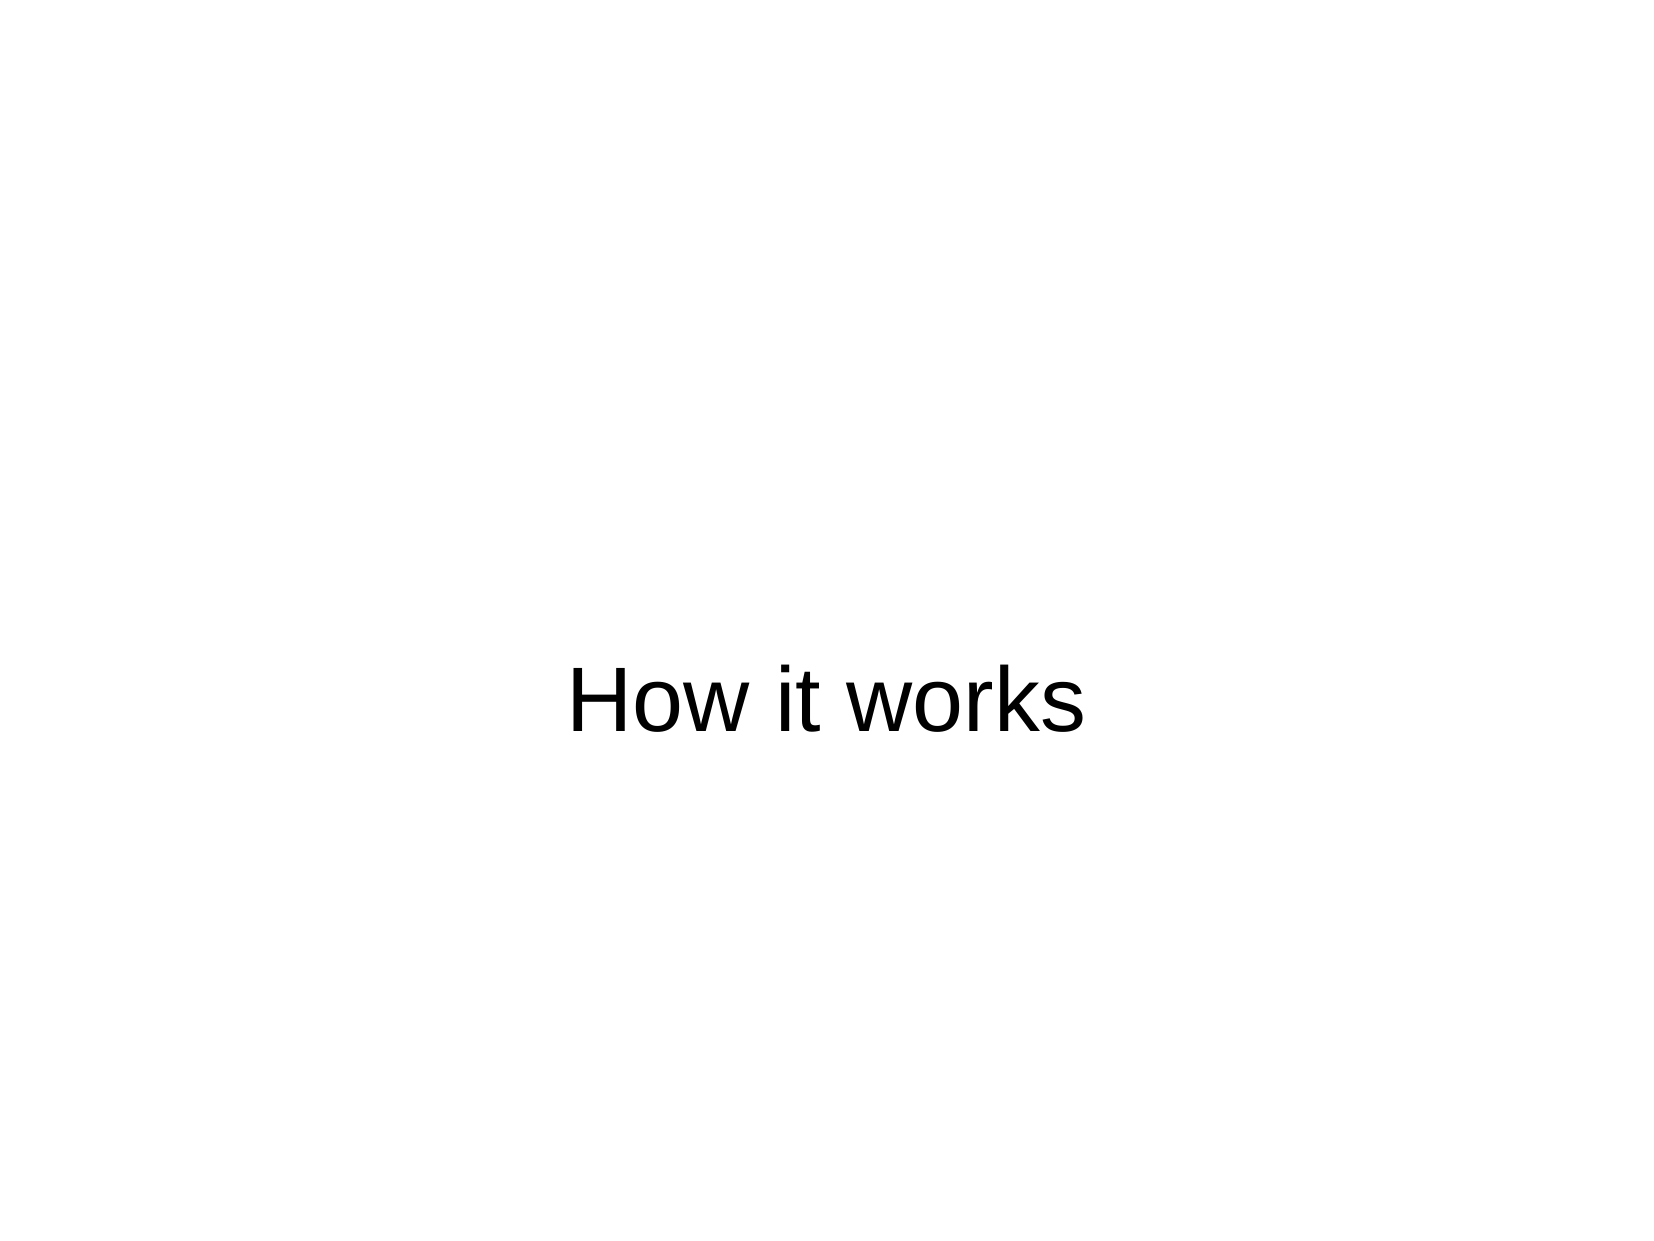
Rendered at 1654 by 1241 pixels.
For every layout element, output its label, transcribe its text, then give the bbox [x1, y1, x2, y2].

subtitle How it works [82, 290, 1571, 1109]
